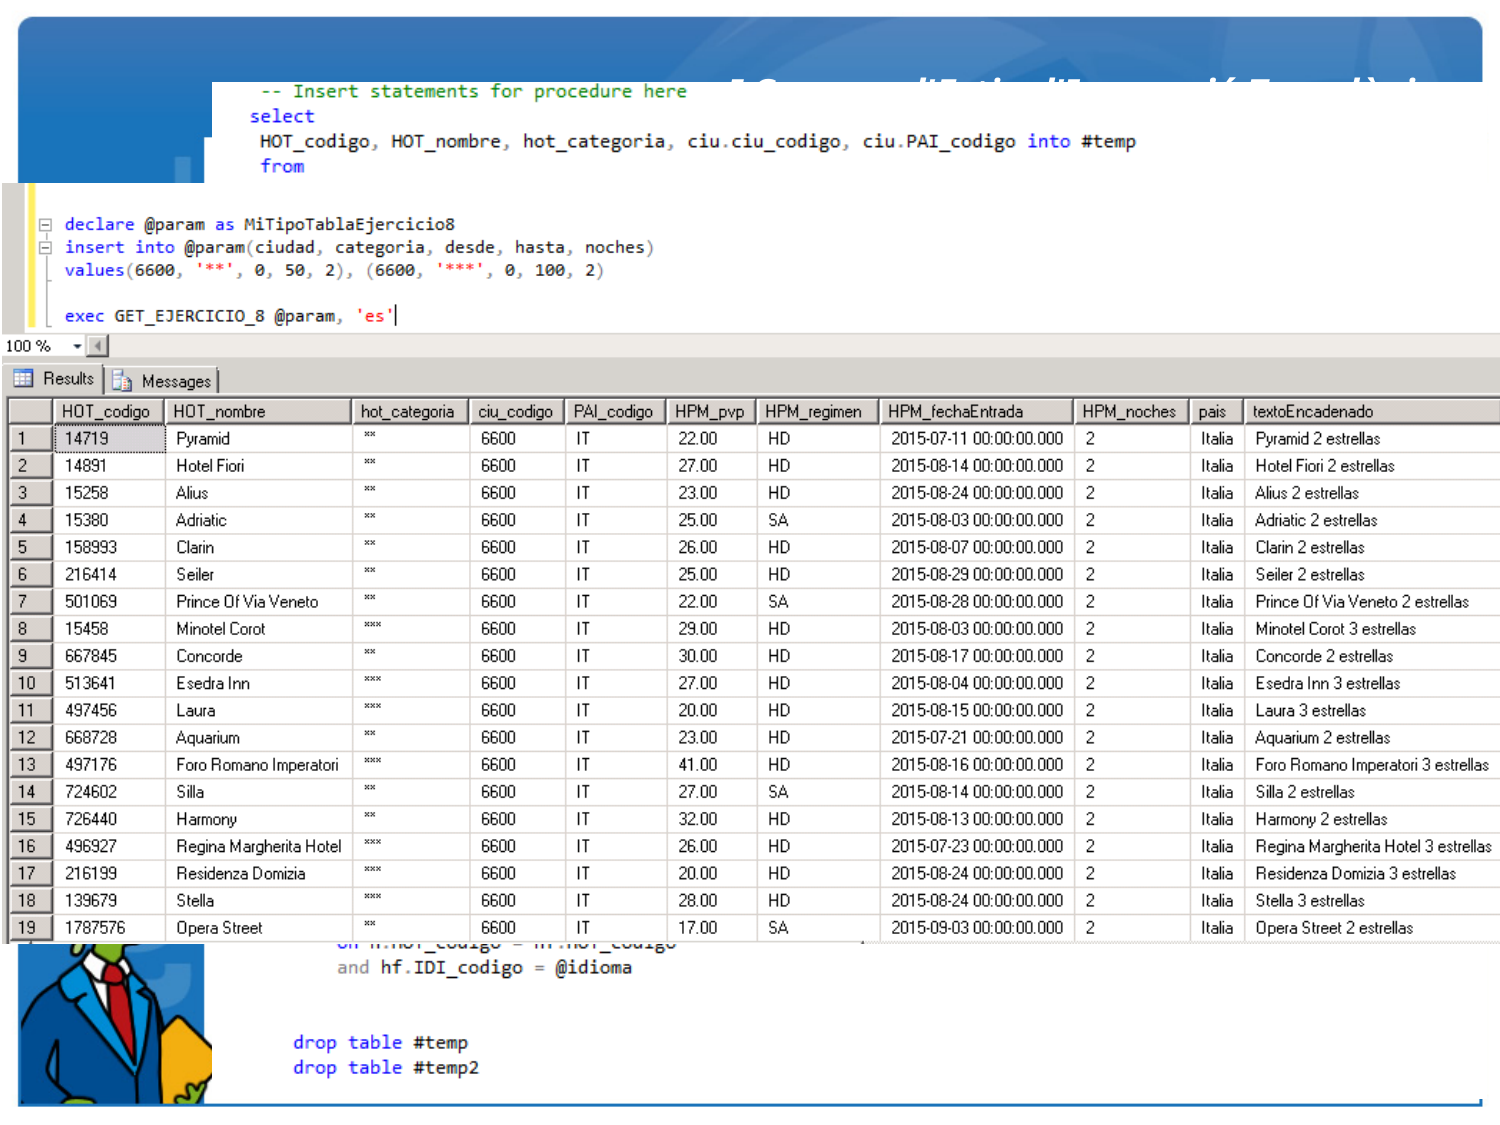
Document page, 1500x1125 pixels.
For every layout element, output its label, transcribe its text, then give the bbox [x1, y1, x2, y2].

text_box I Campus d'Estiu d'Innovació Tecnològica [694, 62, 1471, 82]
picture [0, 0, 1500, 1125]
